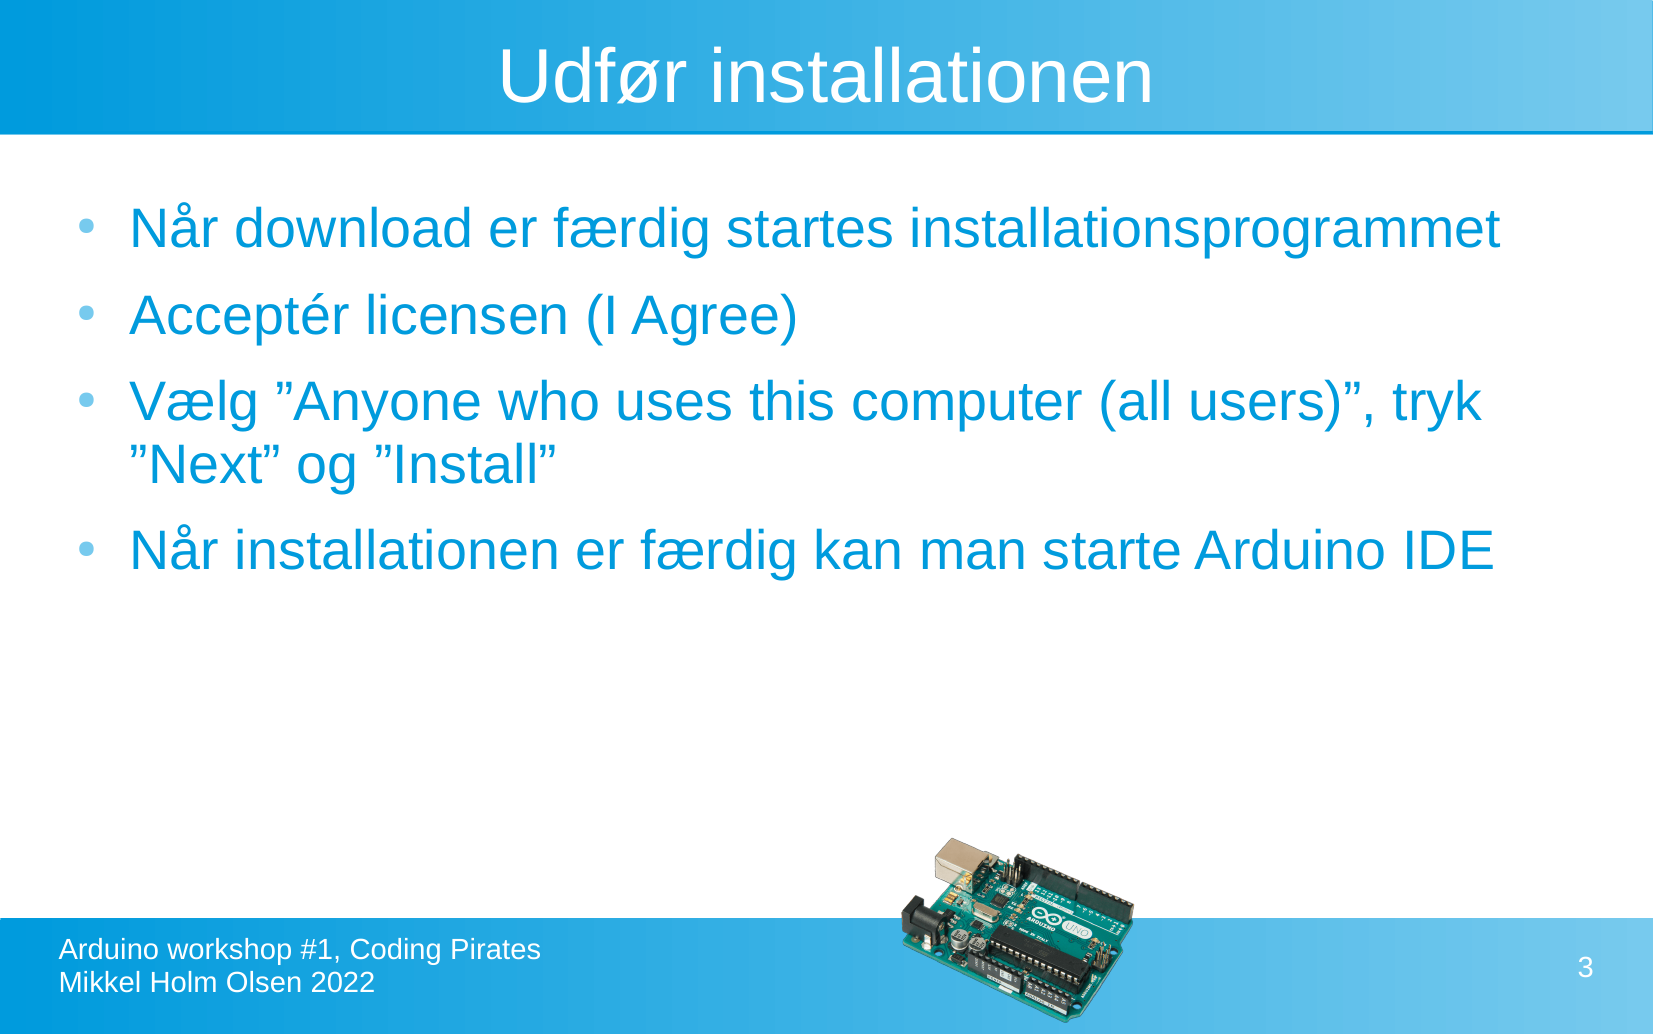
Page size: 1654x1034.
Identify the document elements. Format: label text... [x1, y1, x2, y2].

picture [900, 854, 1138, 1024]
title Udfør installationen [58, 32, 1594, 120]
list Når download er færdig startes installationsprogrammet Acceptér licensen (I Agree) Vælg ”Anyone who uses this computer (all users)”, tryk ”Next” og ”Install” Når installationen er færdig kan man starte Arduino IDE [58, 196, 1594, 854]
